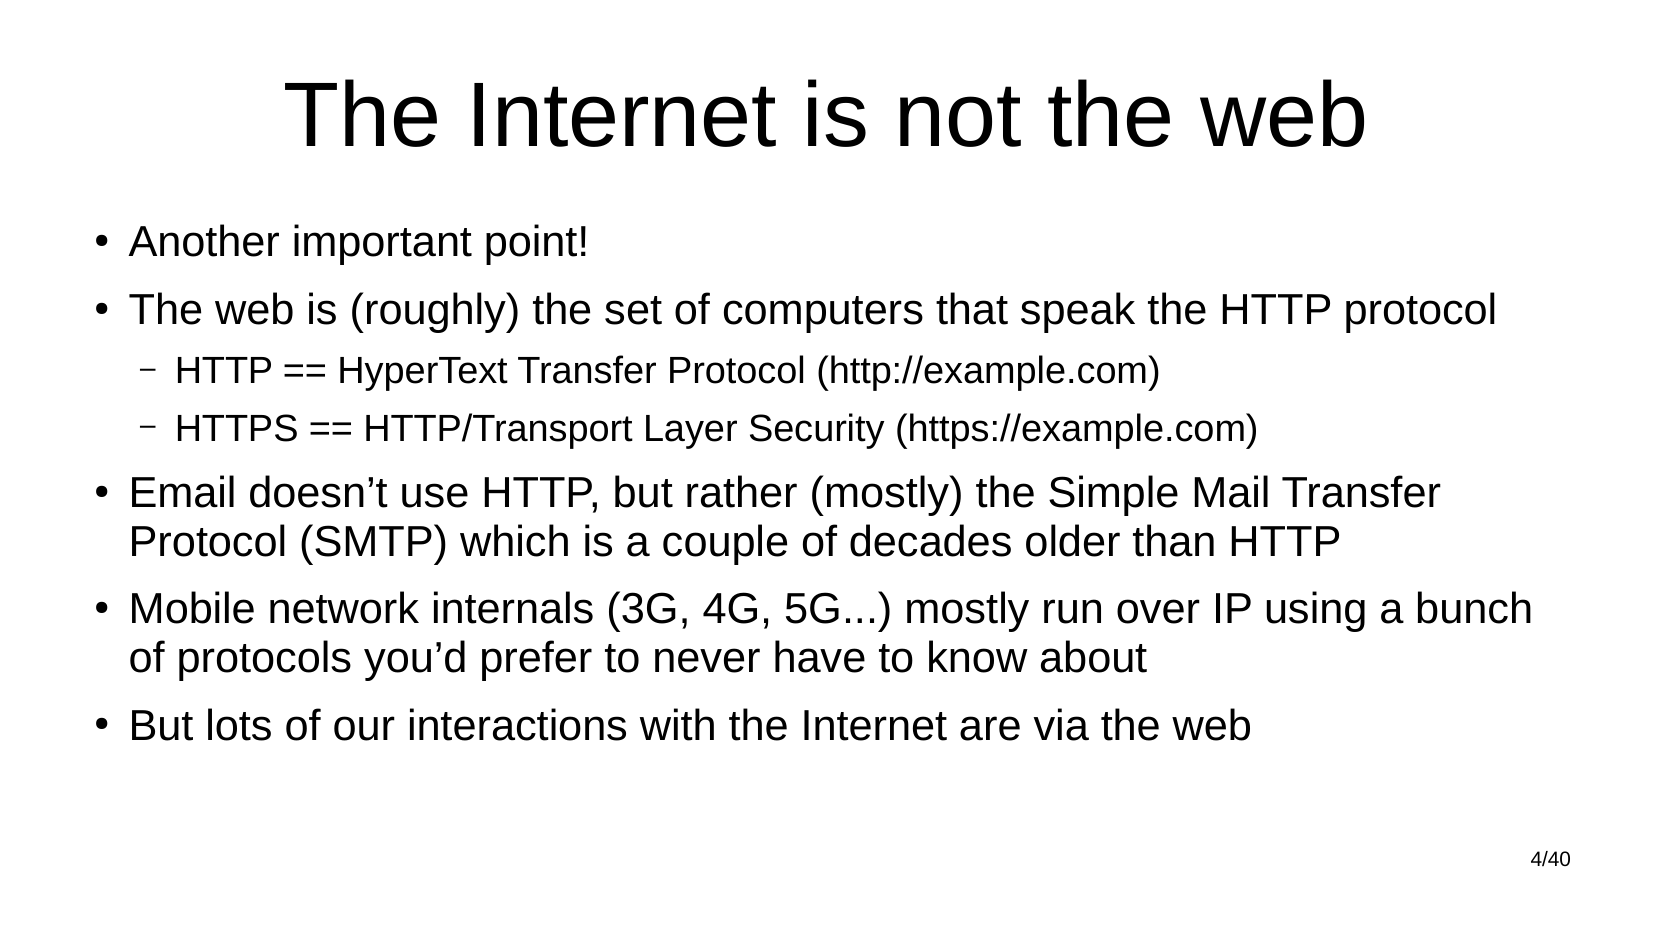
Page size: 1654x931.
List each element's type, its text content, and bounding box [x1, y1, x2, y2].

title The Internet is not the web [82, 37, 1571, 193]
list Another important point! The web is (roughly) the set of computers that speak the HTTP protocol HTTP == HyperText Transfer Protocol (http://example.com) HTTPS == HTTP/Transport Layer Security (https://example.com) Email doesn’t use HTTP, but rather (mostly) the Simple Mail Transfer Protocol (SMTP) which is a couple of decades older than HTTP Mobile network internals (3G, 4G, 5G...) mostly run over IP using a bunch of protocols you’d prefer to never have to know about But lots of our interactions with the Internet are via the web [82, 217, 1571, 758]
